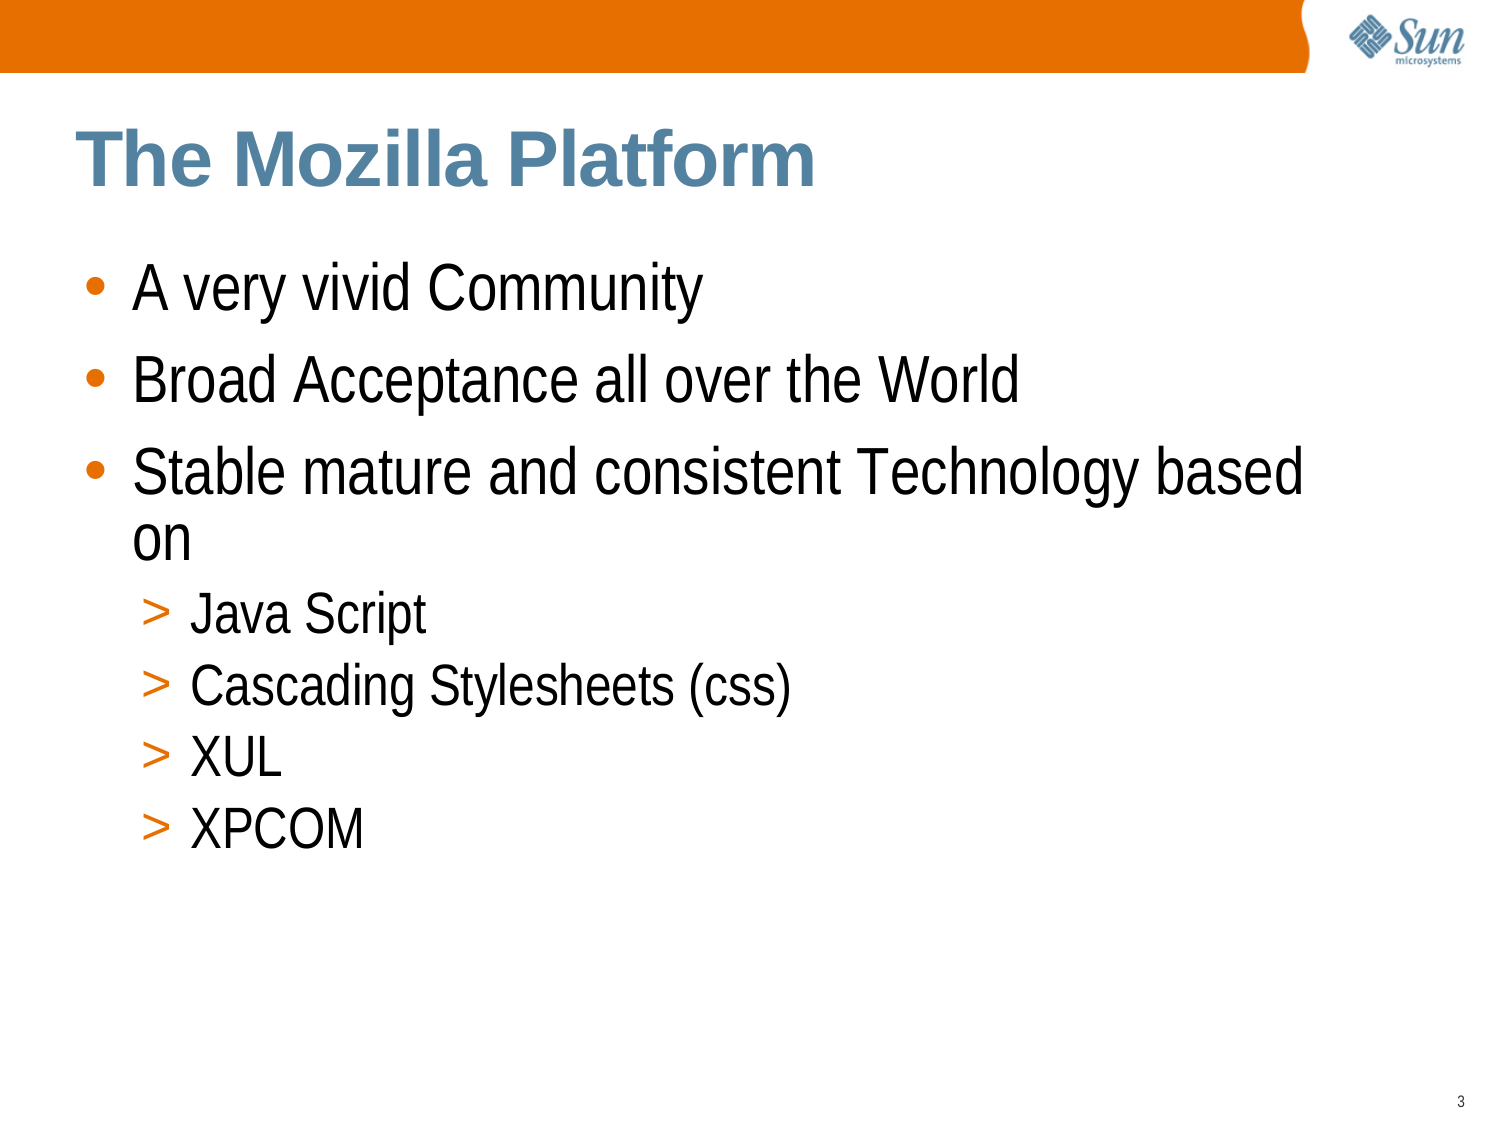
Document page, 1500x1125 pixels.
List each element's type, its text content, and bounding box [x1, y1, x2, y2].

picture [0, 0, 1500, 73]
title The Mozilla Platform [75, 123, 1437, 227]
list A very vivid Community Broad Acceptance all over the World Stable mature and consistent Technology based on Java Script Cascading Stylesheets (css) XUL XPCOM [64, 258, 1361, 1062]
